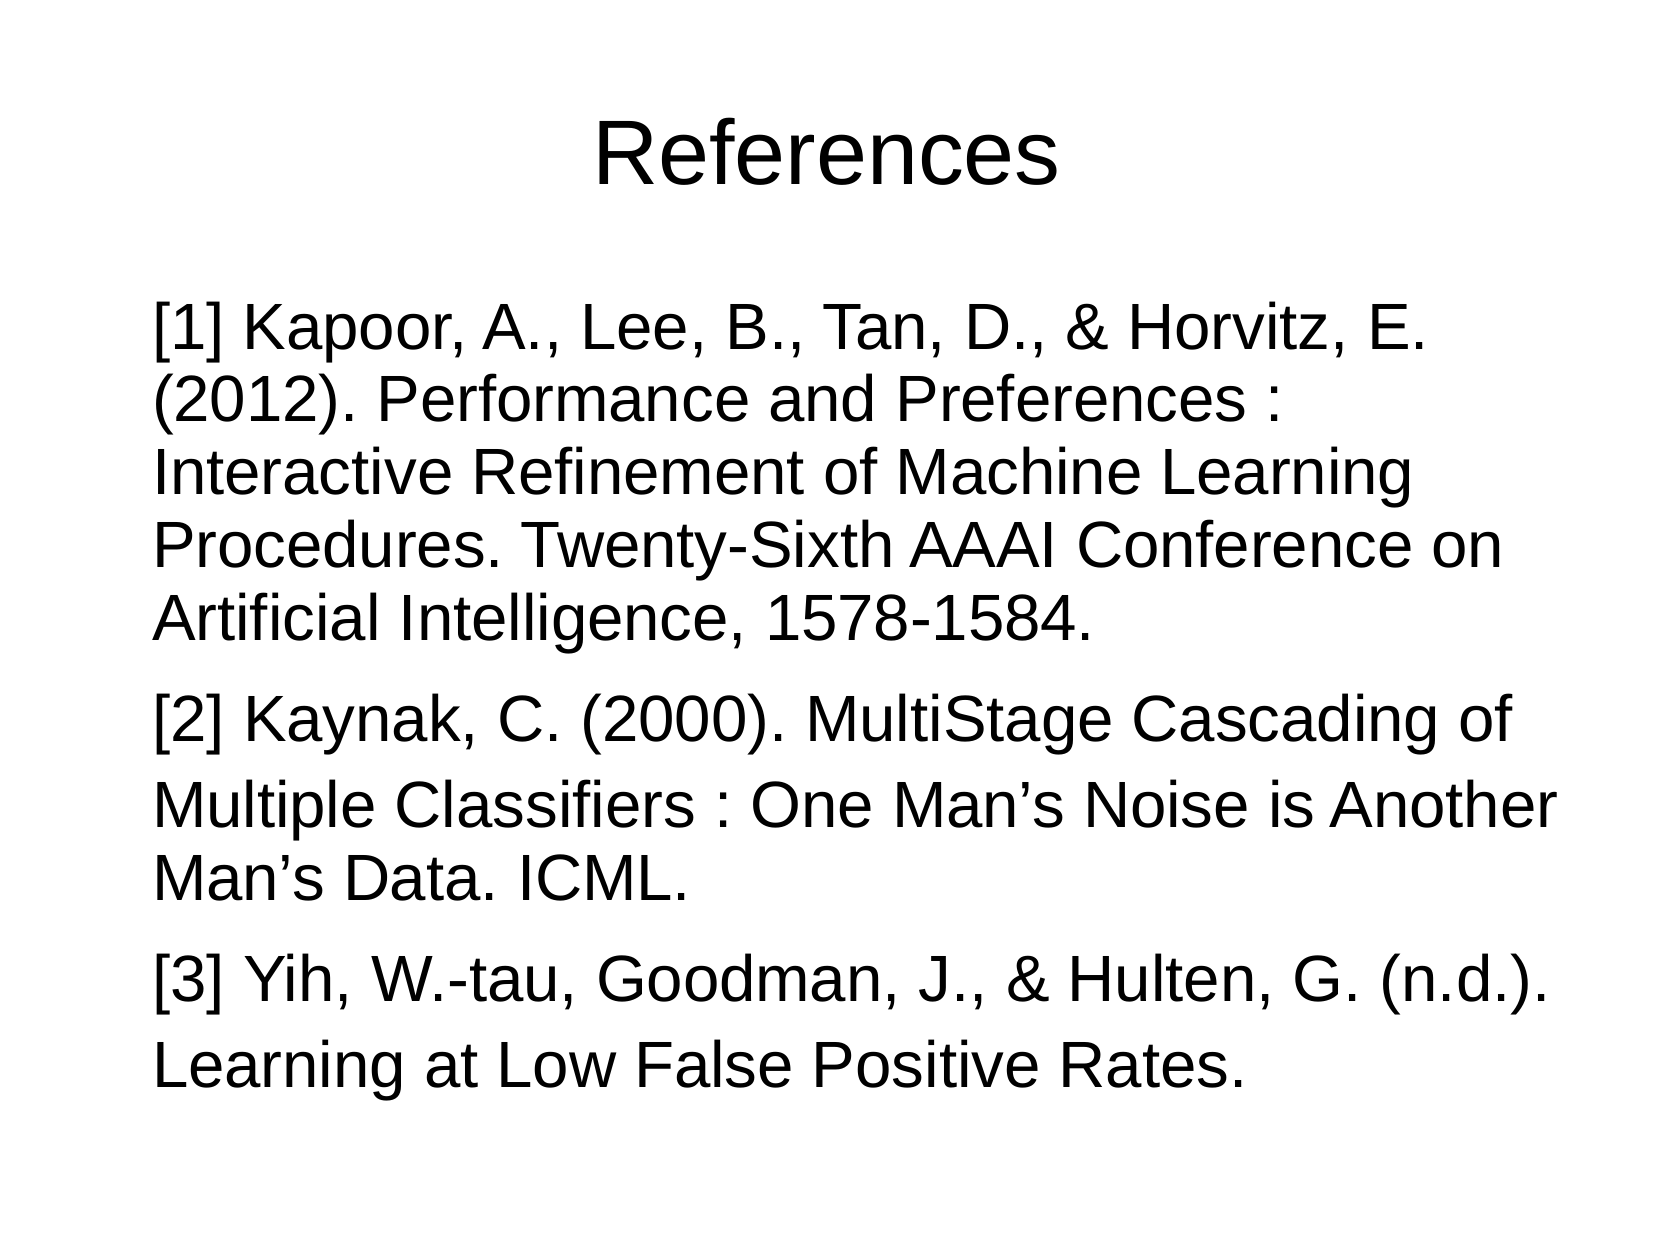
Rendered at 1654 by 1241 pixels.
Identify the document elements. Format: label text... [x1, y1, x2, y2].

list [1] Kapoor, A., Lee, B., Tan, D., & Horvitz, E. (2012). Performance and Preferences : Interactive Refinement of Machine Learning Procedures. Twenty-Sixth AAAI Conference on Artificial Intelligence, 1578-1584. [2] ﻿Kaynak, C. (2000). MultiStage Cascading of Multiple Classifiers : One Man’s Noise is Another Man’s Data. ICML. [3] ﻿Yih, W.-tau, Goodman, J., & Hulten, G. (n.d.). Learning at Low False Positive Rates. [82, 290, 1571, 1109]
title References [82, 49, 1571, 257]
